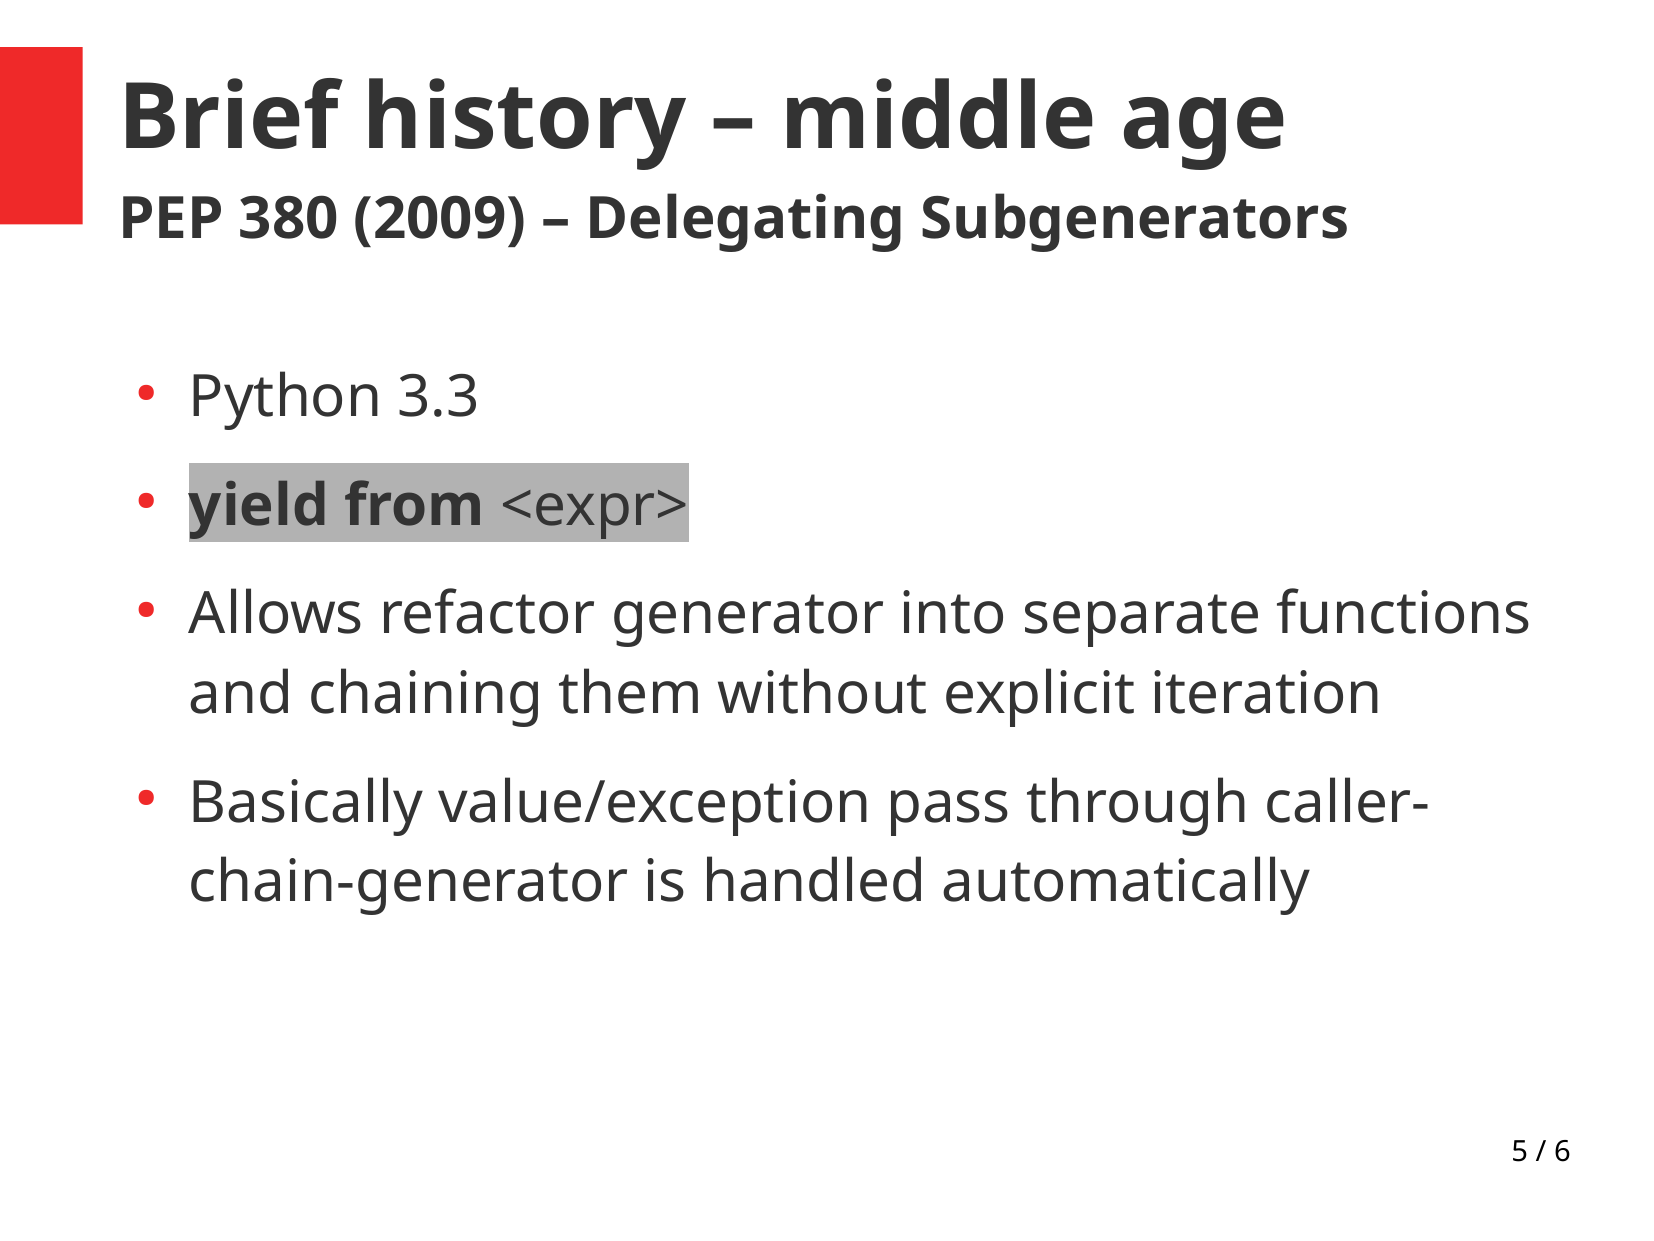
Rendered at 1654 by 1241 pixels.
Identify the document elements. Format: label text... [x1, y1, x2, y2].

title Brief history – middle age PEP 380 (2009) – Delegating Subgenerators [118, 49, 1571, 257]
list Python 3.3 yield from <expr> Allows refactor generator into separate functions and chaining them without explicit iteration Basically value/exception pass through caller-chain-generator is handled automatically [118, 354, 1536, 1074]
